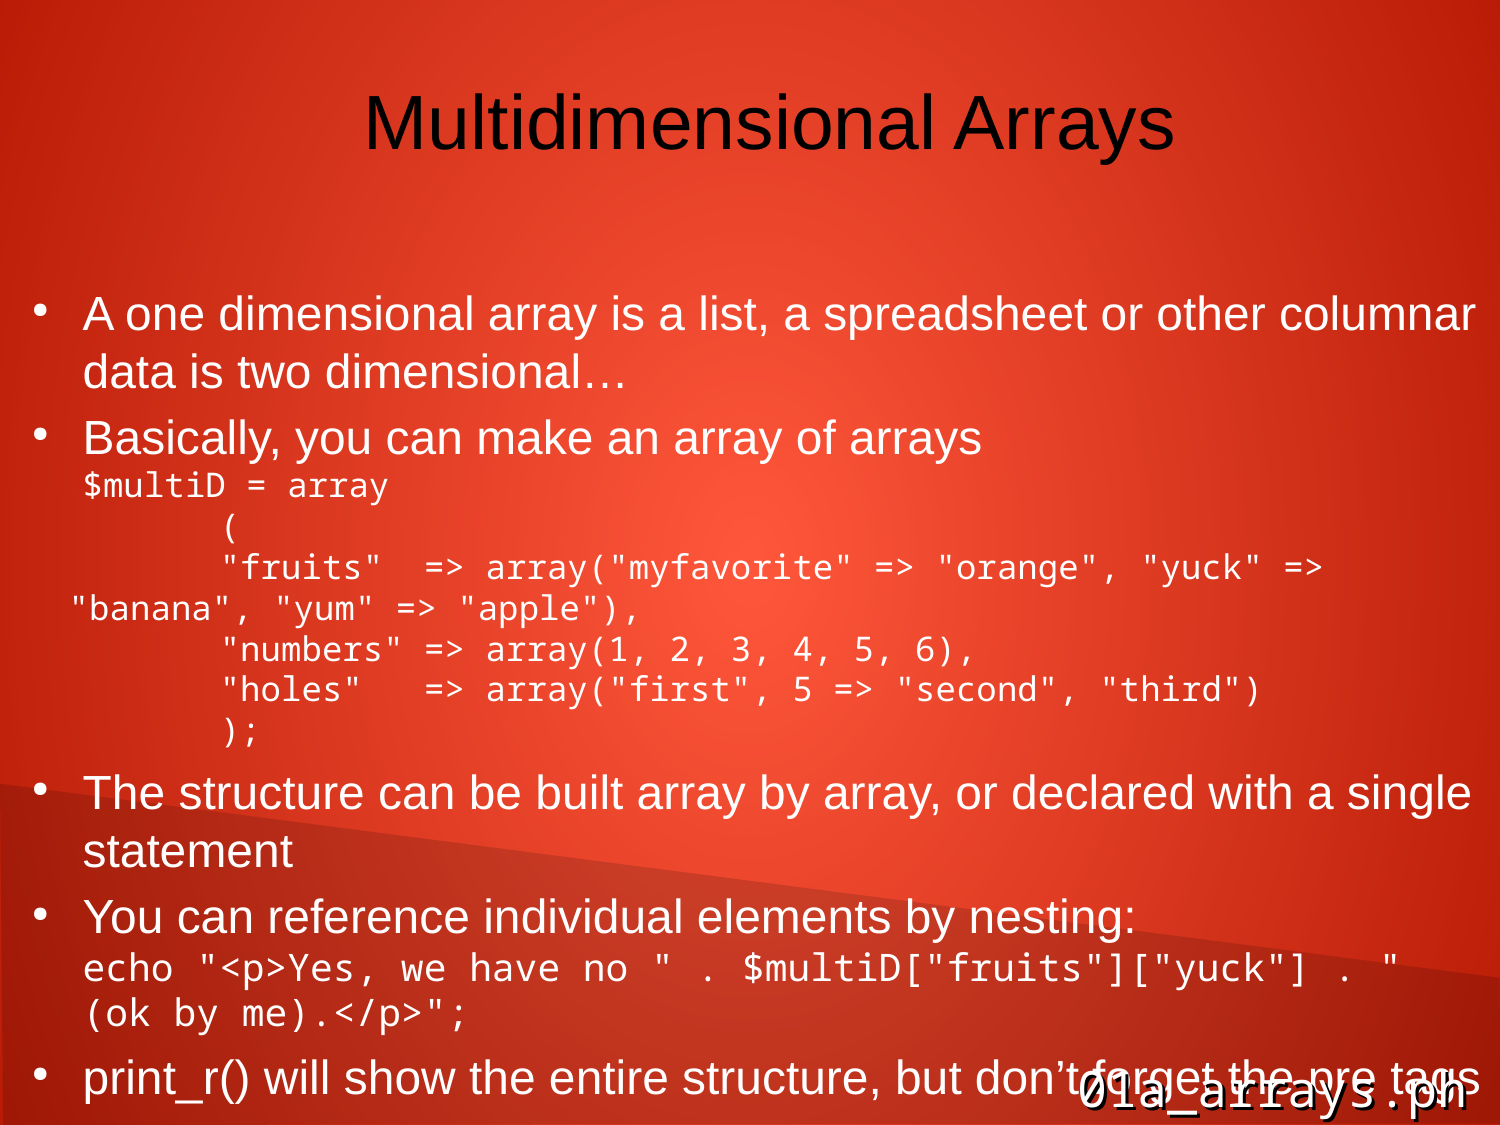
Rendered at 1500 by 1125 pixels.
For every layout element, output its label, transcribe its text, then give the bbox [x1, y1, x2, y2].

title Multidimensional Arrays [24, 24, 1488, 213]
list A one dimensional array is a list, a spreadsheet or other columnar data is two dimensional… Basically, you can make an array of arrays $multiD = array ( "fruits" => array("myfavorite" => "orange", "yuck" => "banana", "yum" => "apple"), "numbers" => array(1, 2, 3, 4, 5, 6), "holes" => array("first", 5 => "second", "third") ); The structure can be built array by array, or declared with a single statement You can reference individual elements by nesting: echo "<p>Yes, we have no " . $multiD["fruits"]["yuck"] . " (ok by me).</p>"; print_r() will show the entire structure, but don’t forget the pre tags [0, 274, 1500, 1125]
text_box 01a_arrays.php [1062, 1049, 1500, 1125]
